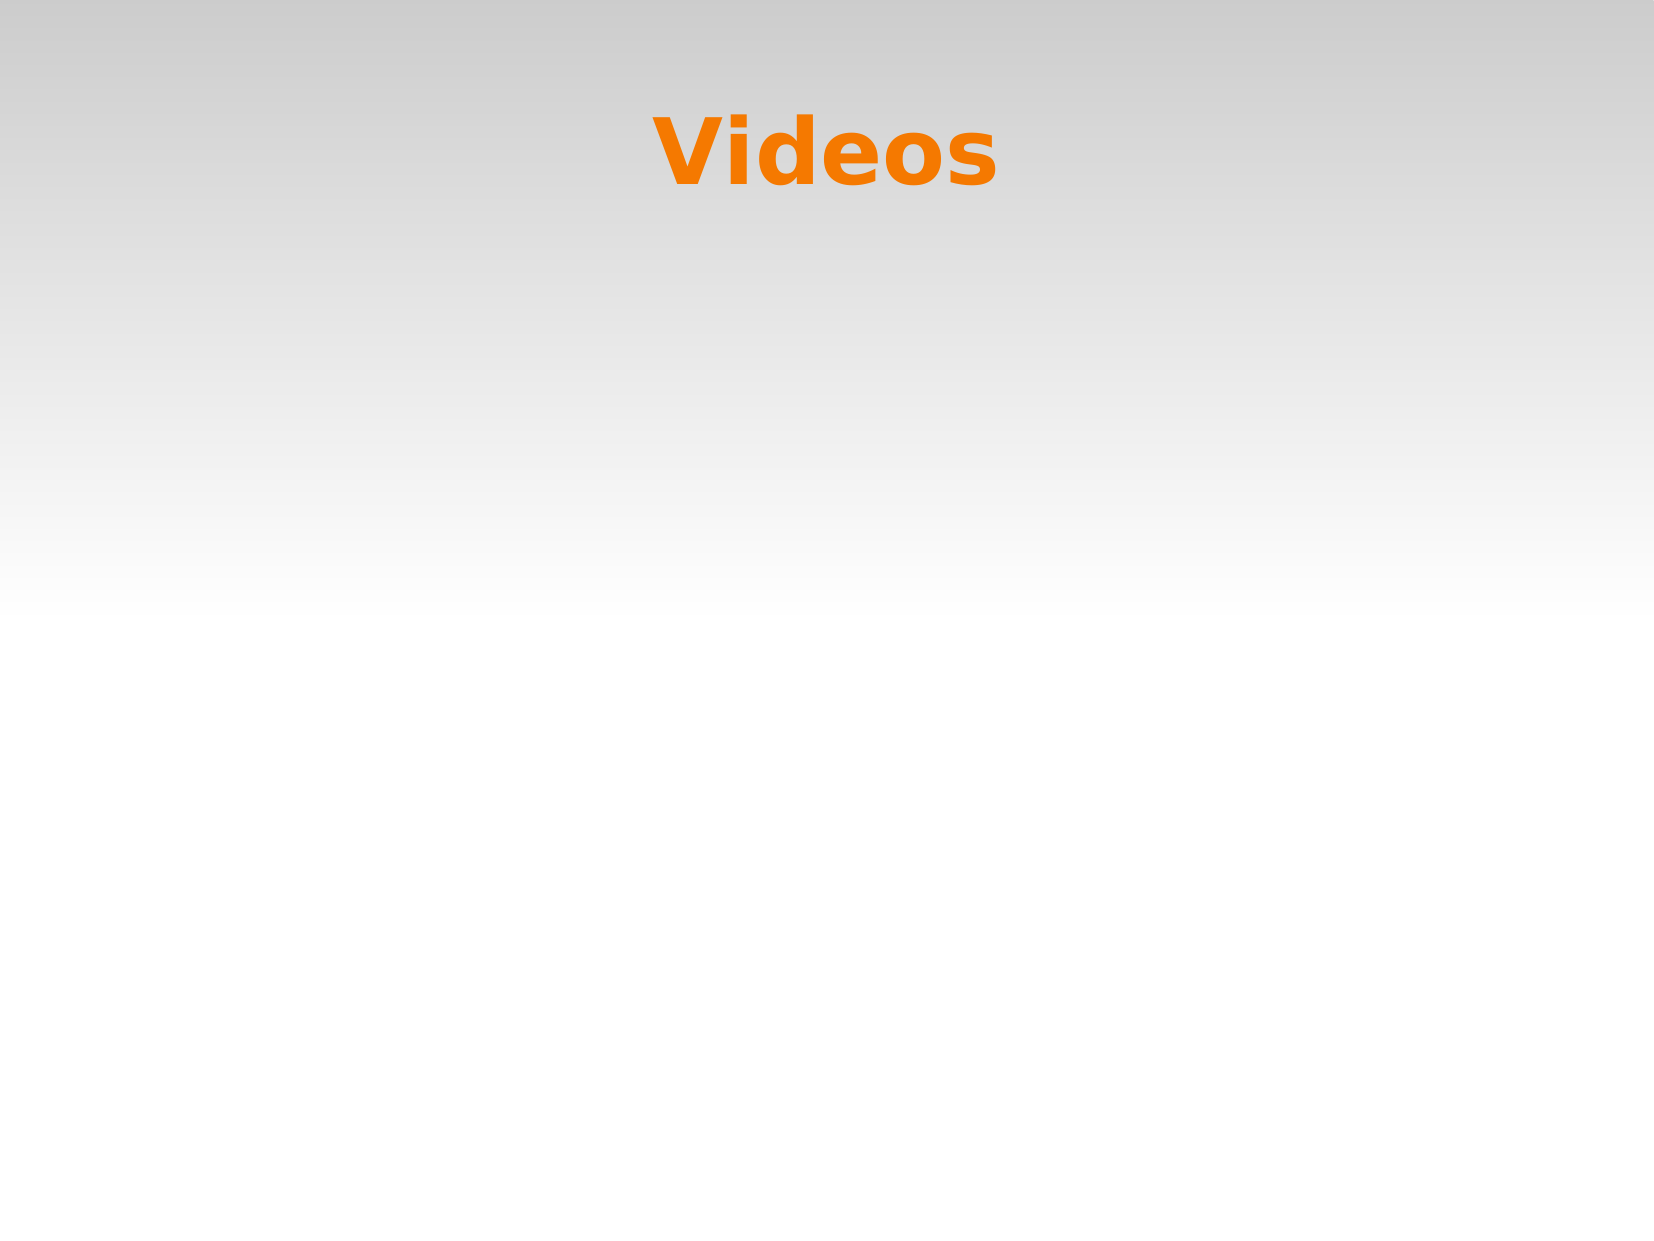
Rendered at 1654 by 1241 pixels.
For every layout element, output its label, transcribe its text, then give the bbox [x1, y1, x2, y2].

title Videos [82, 49, 1571, 257]
